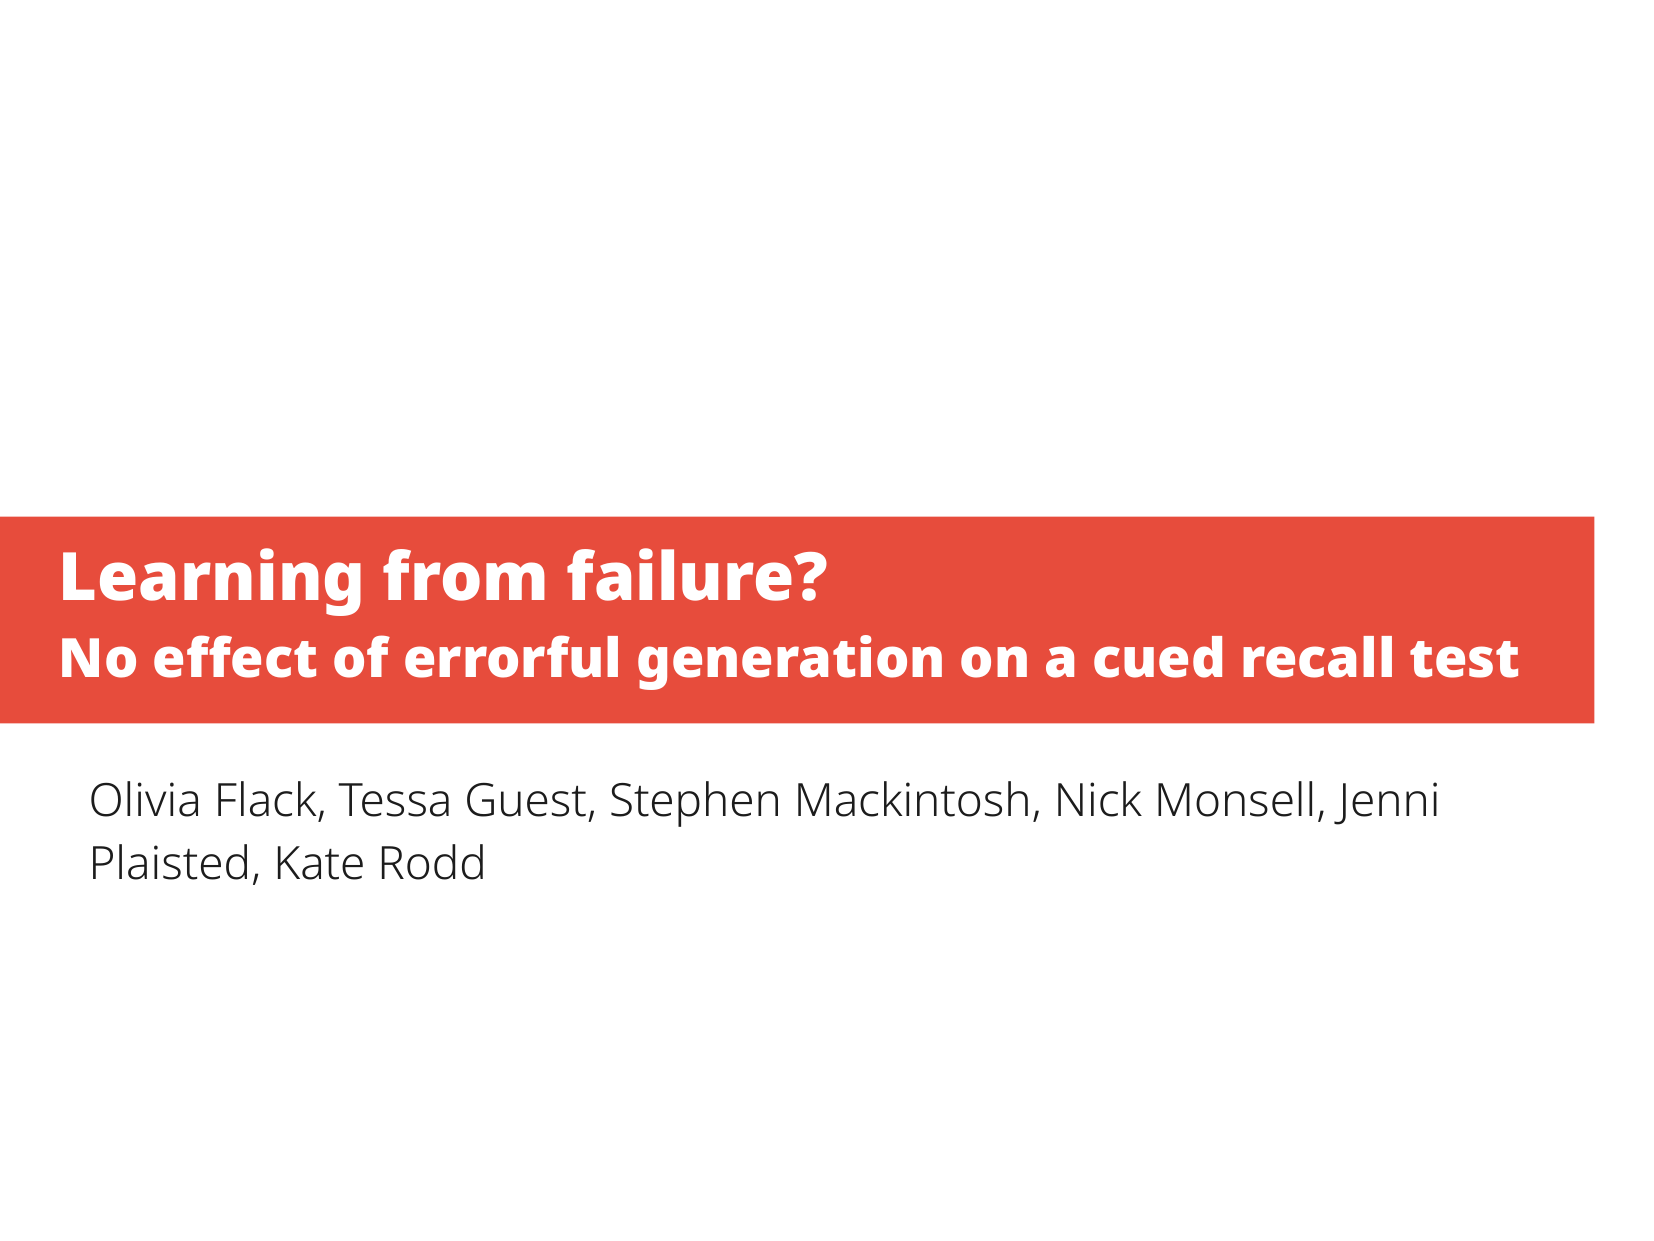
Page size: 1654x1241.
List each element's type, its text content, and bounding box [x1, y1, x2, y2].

title Learning from failure? No effect of errorful generation on a cued recall test [59, 546, 1595, 694]
subtitle Olivia Flack, Tessa Guest, Stephen Mackintosh, Nick Monsell, Jenni Plaisted, Kate Rodd [88, 767, 1595, 1182]
